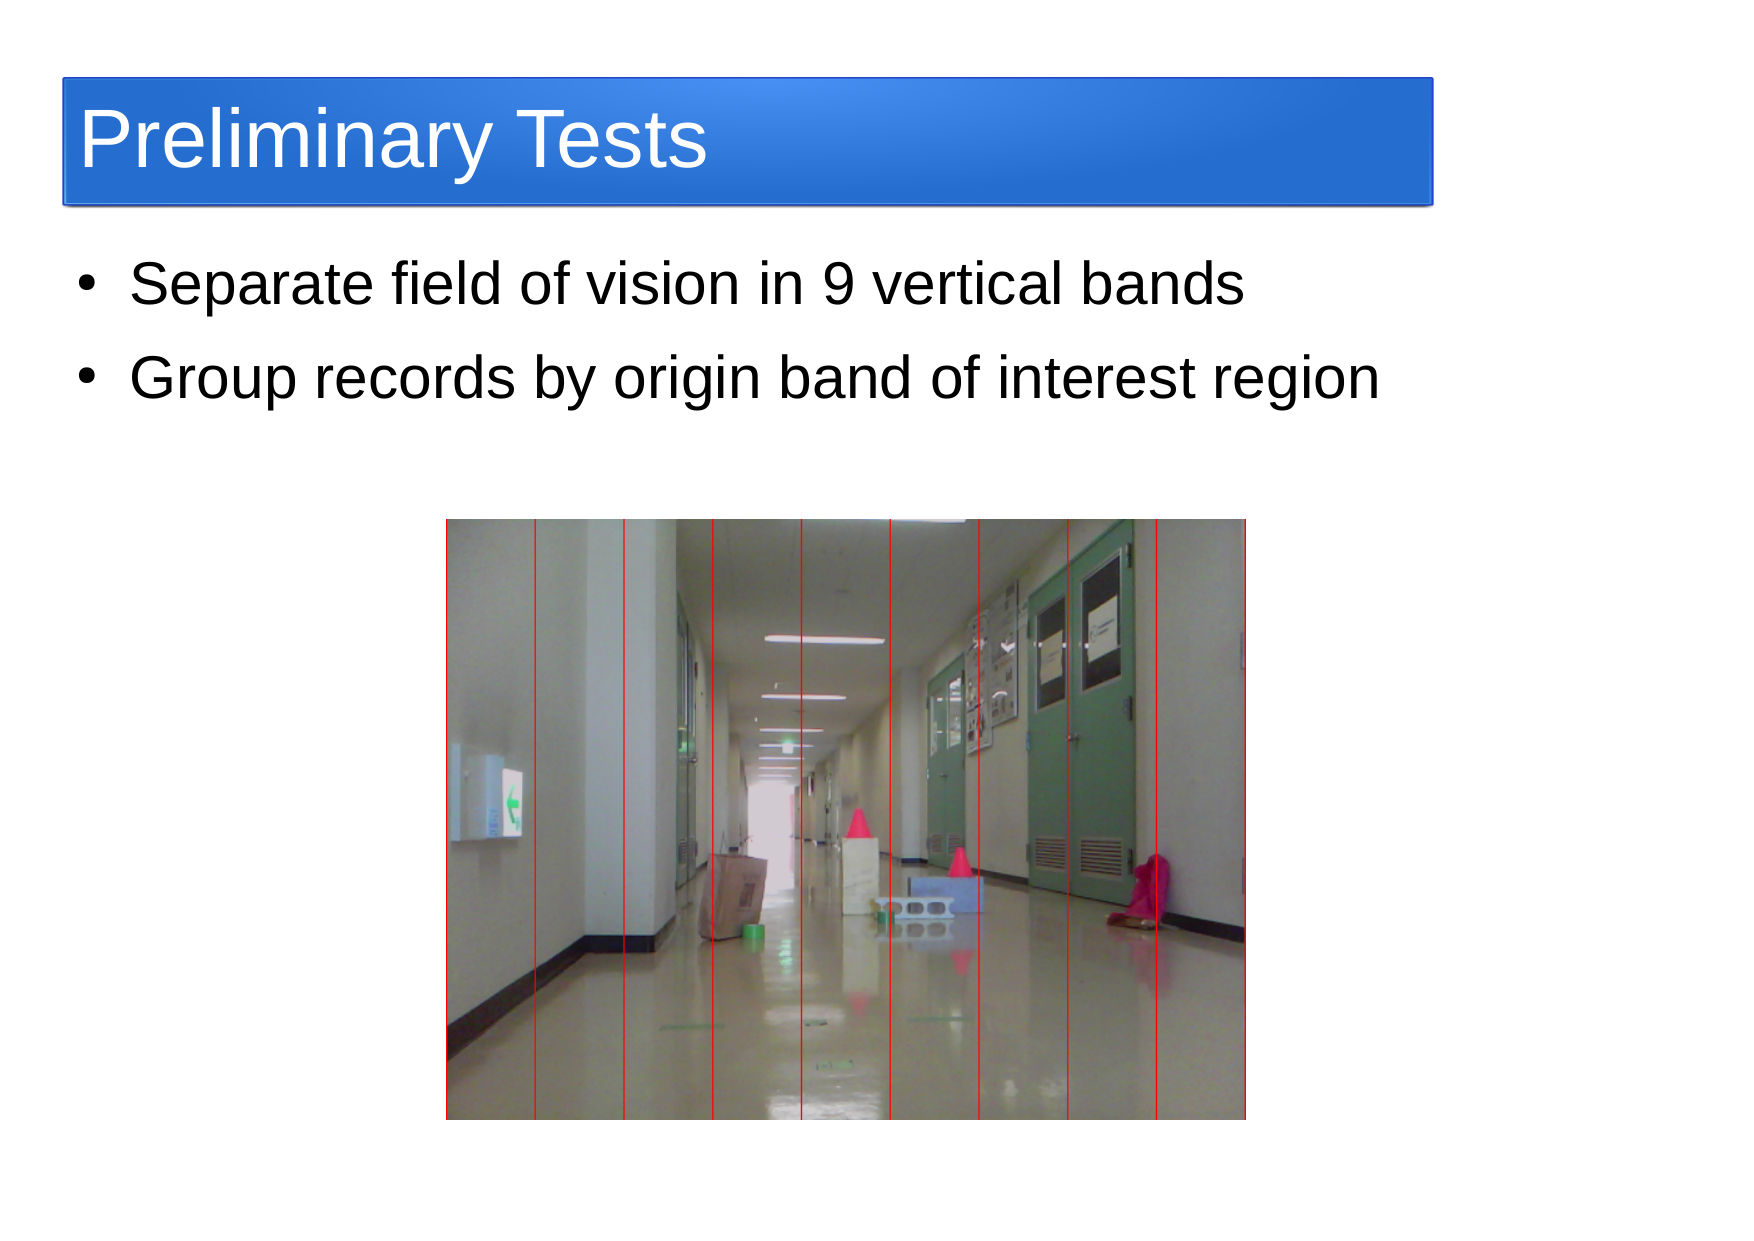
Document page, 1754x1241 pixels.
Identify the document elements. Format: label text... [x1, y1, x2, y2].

picture [58, 77, 1439, 209]
title Preliminary Tests [78, 80, 1429, 198]
list Separate field of vision in 9 vertical bands Group records by origin band of interest region [58, 249, 1696, 449]
picture [446, 519, 1246, 1120]
